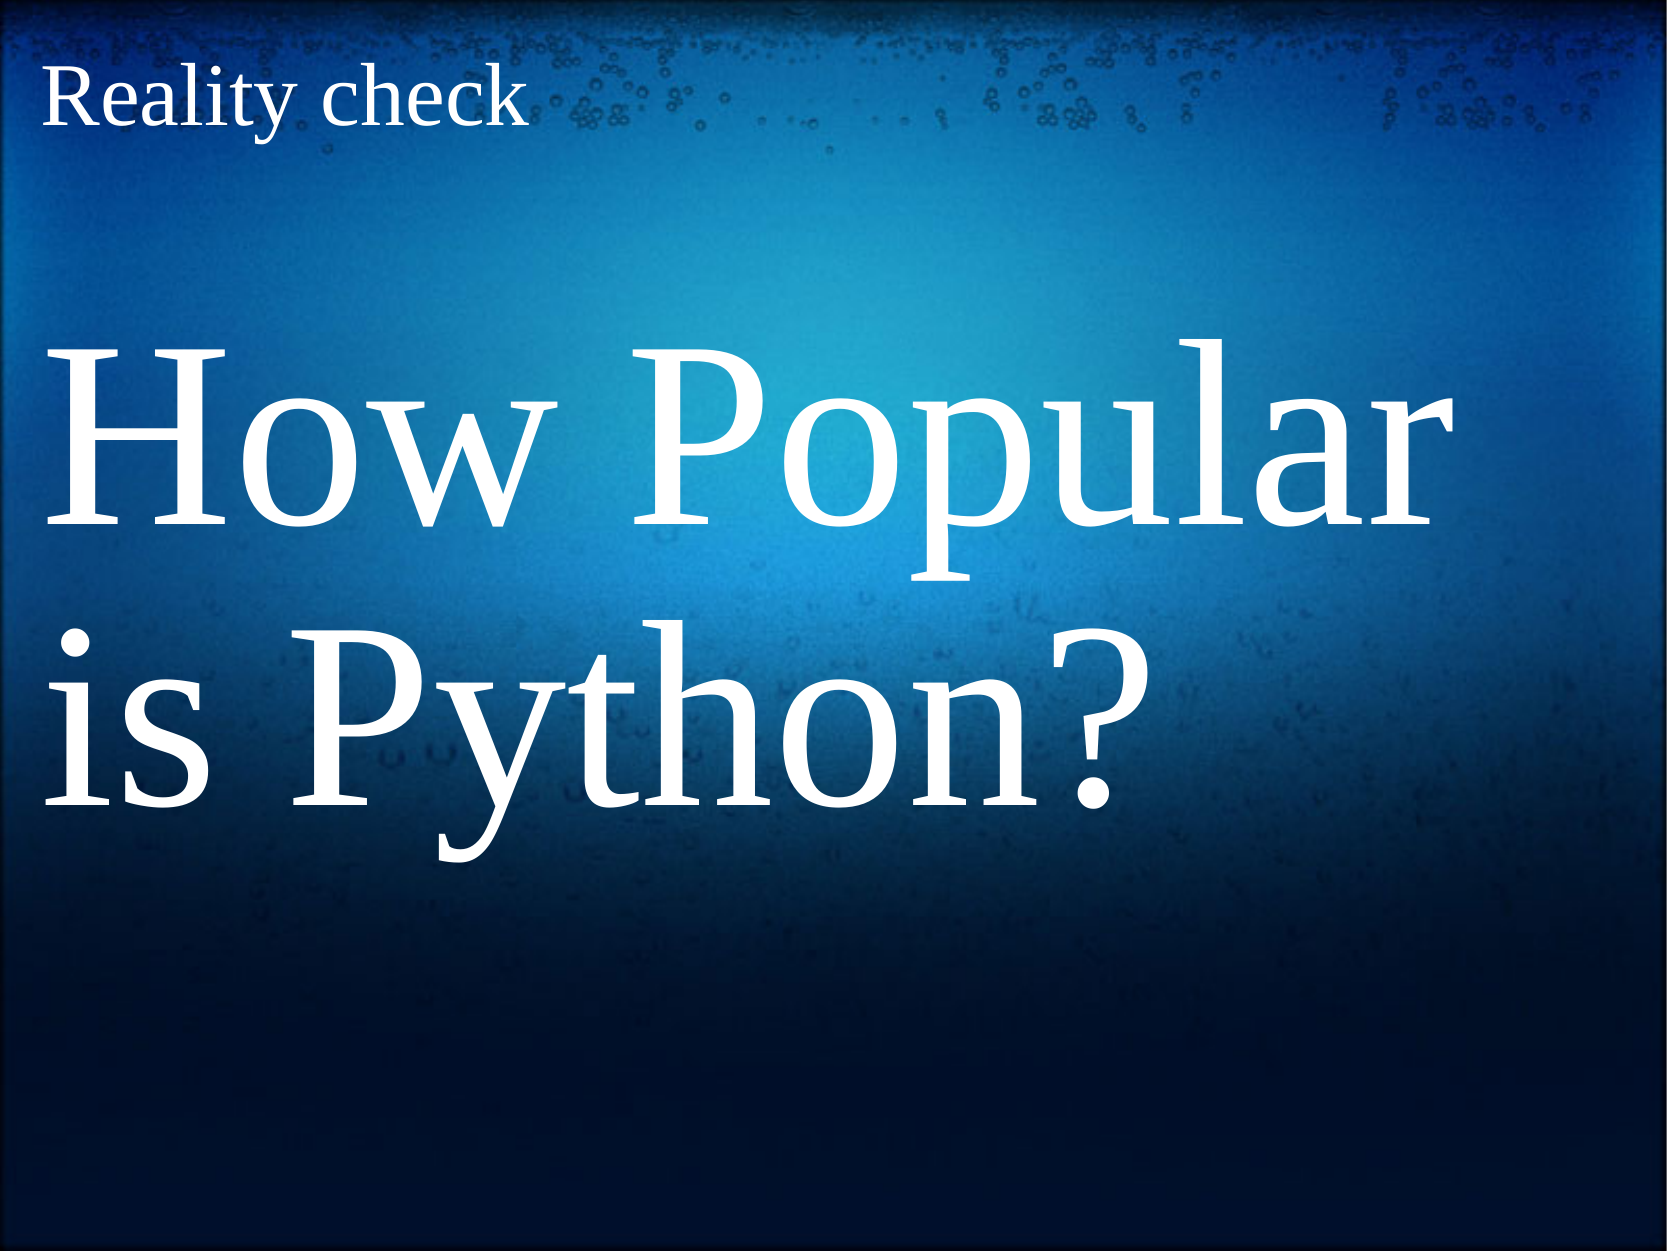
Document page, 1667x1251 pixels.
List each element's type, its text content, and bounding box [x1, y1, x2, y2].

picture [0, 0, 1667, 1251]
list How Popular is Python? [40, 300, 1627, 1201]
title Reality check [40, 50, 1627, 201]
